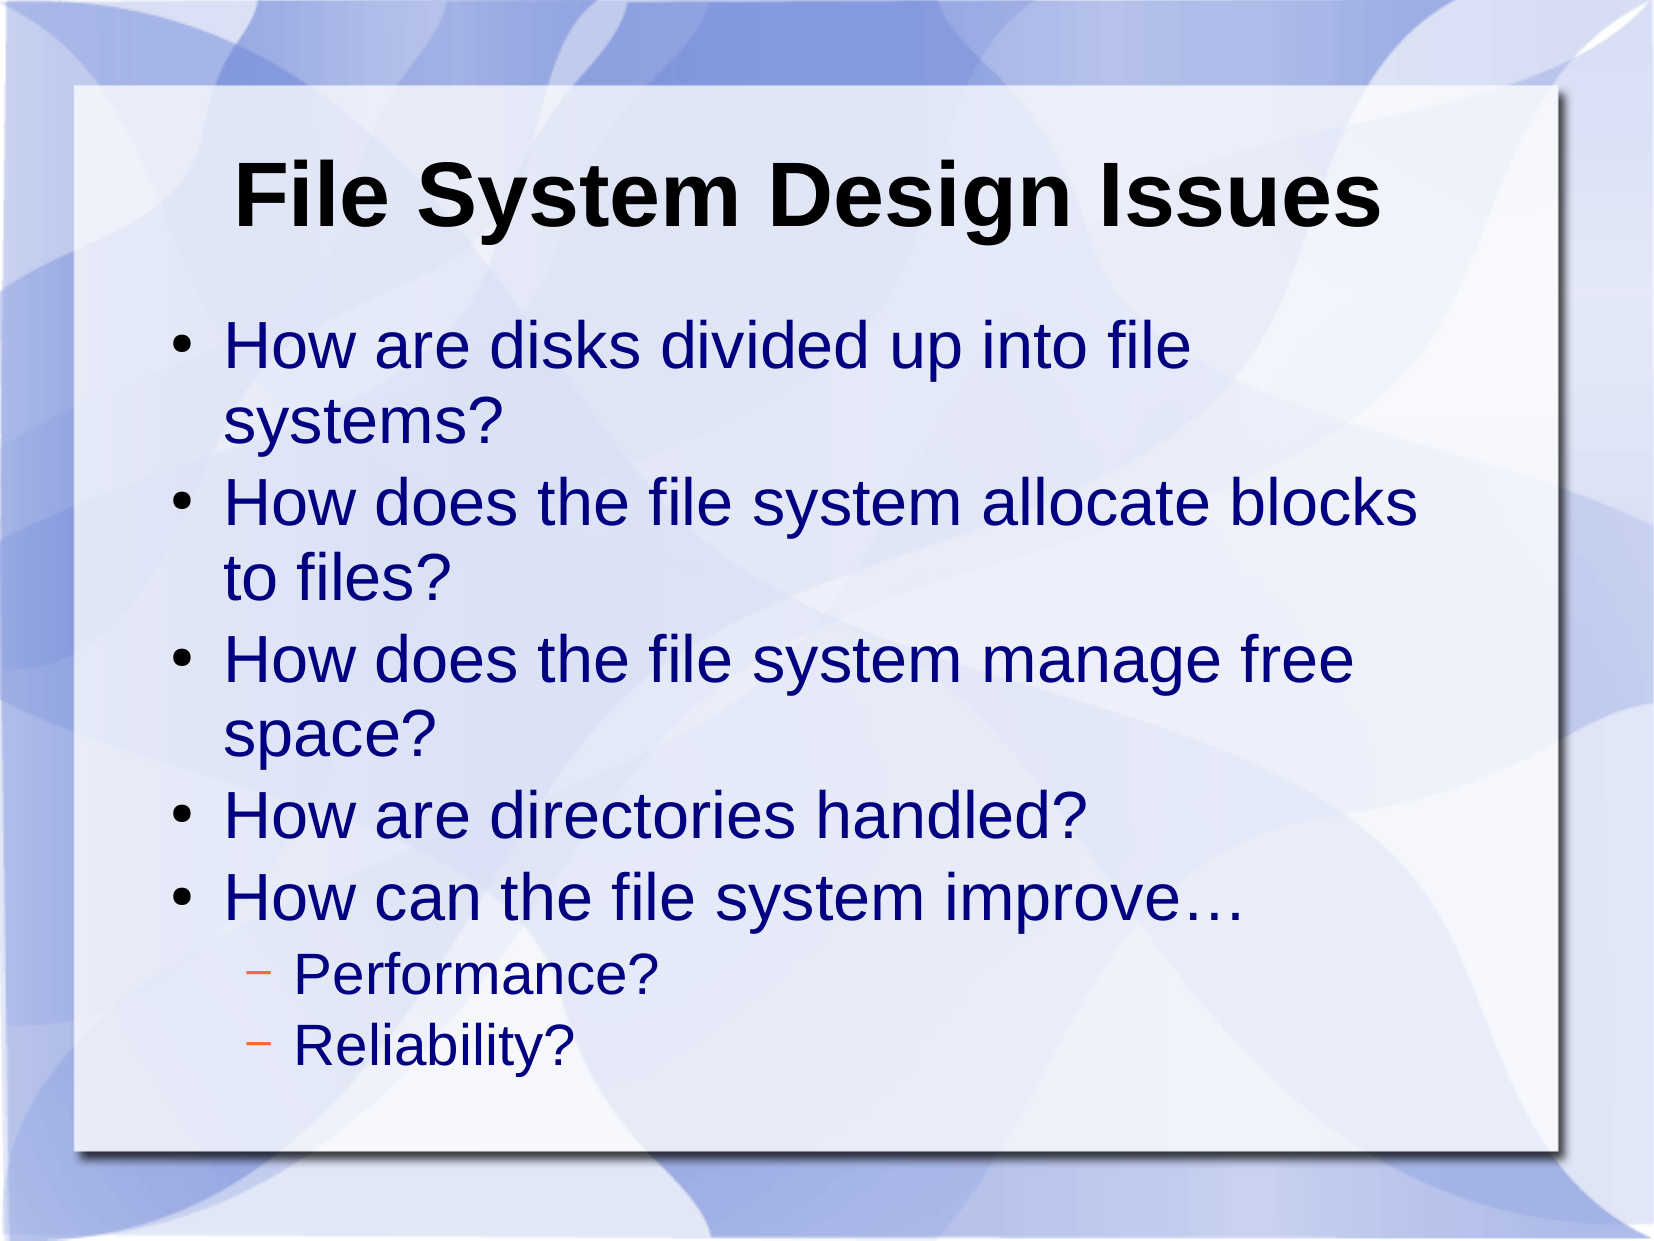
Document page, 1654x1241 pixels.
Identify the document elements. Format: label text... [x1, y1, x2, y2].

picture [0, 0, 1654, 1241]
list How are disks divided up into file systems? How does the file system allocate blocks to files? How does the file system manage free space? How are directories handled? How can the file system improve… Performance? Reliability? [137, 300, 1469, 1167]
title File System Design Issues [82, 90, 1536, 298]
